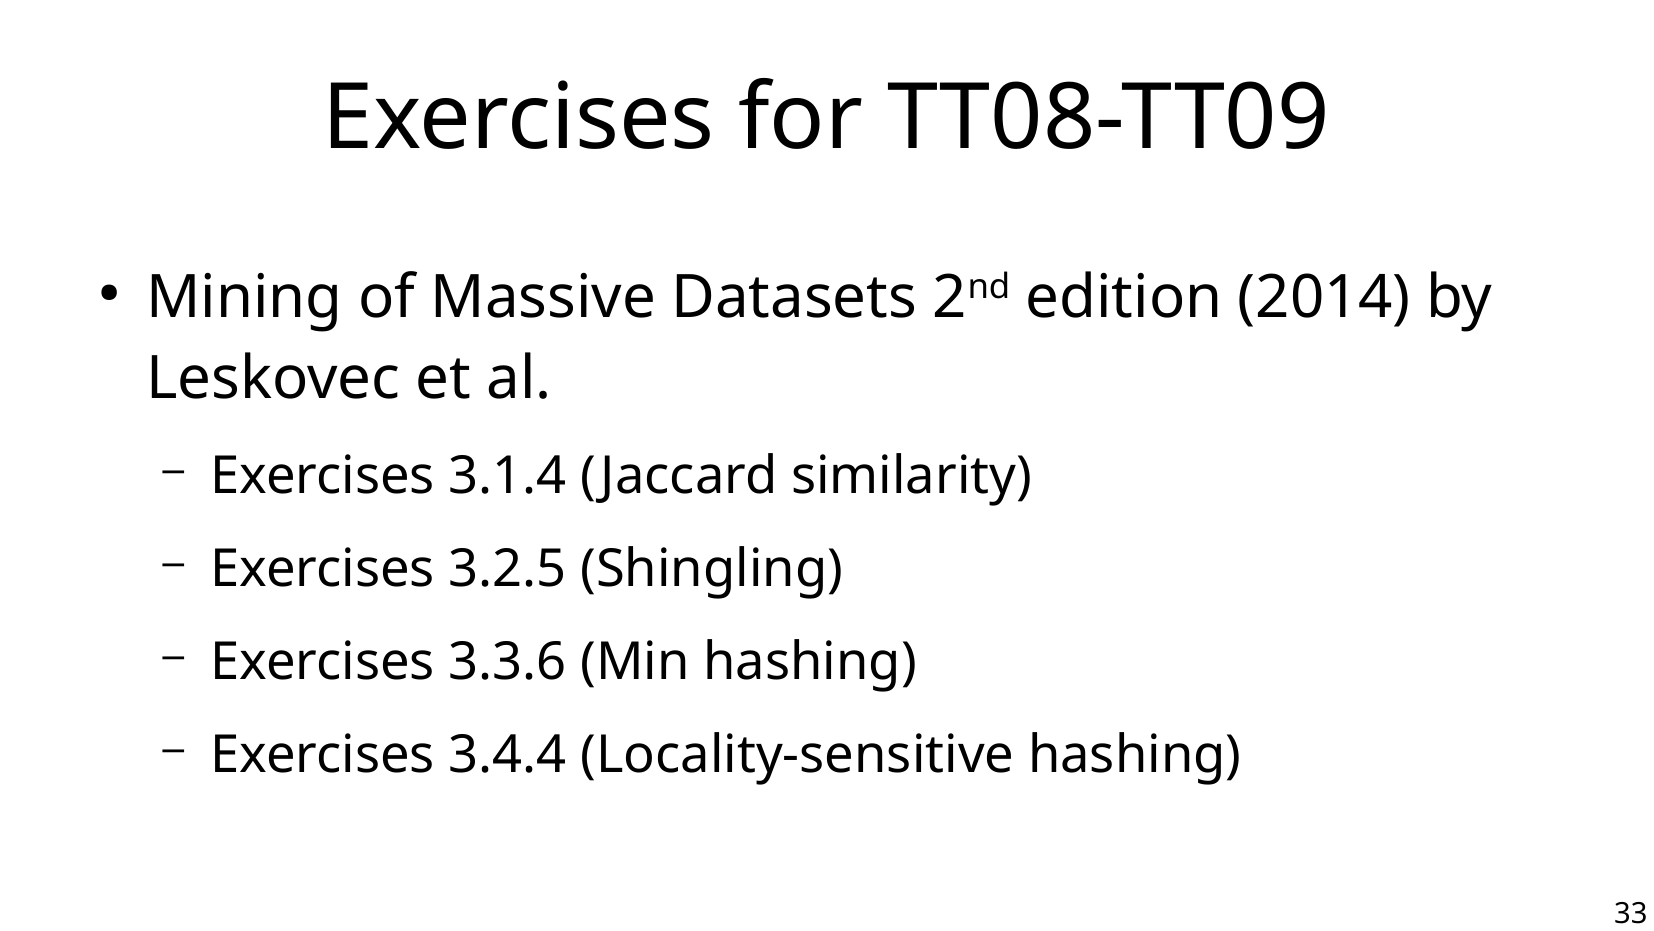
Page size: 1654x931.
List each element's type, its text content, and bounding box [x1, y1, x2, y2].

list Mining of Massive Datasets 2nd edition (2014) by Leskovec et al. Exercises 3.1.4 (Jaccard similarity) Exercises 3.2.5 (Shingling) Exercises 3.3.6 (Min hashing) Exercises 3.4.4 (Locality-sensitive hashing) [82, 253, 1571, 793]
title Exercises for TT08-TT09 [82, 1, 1571, 226]
